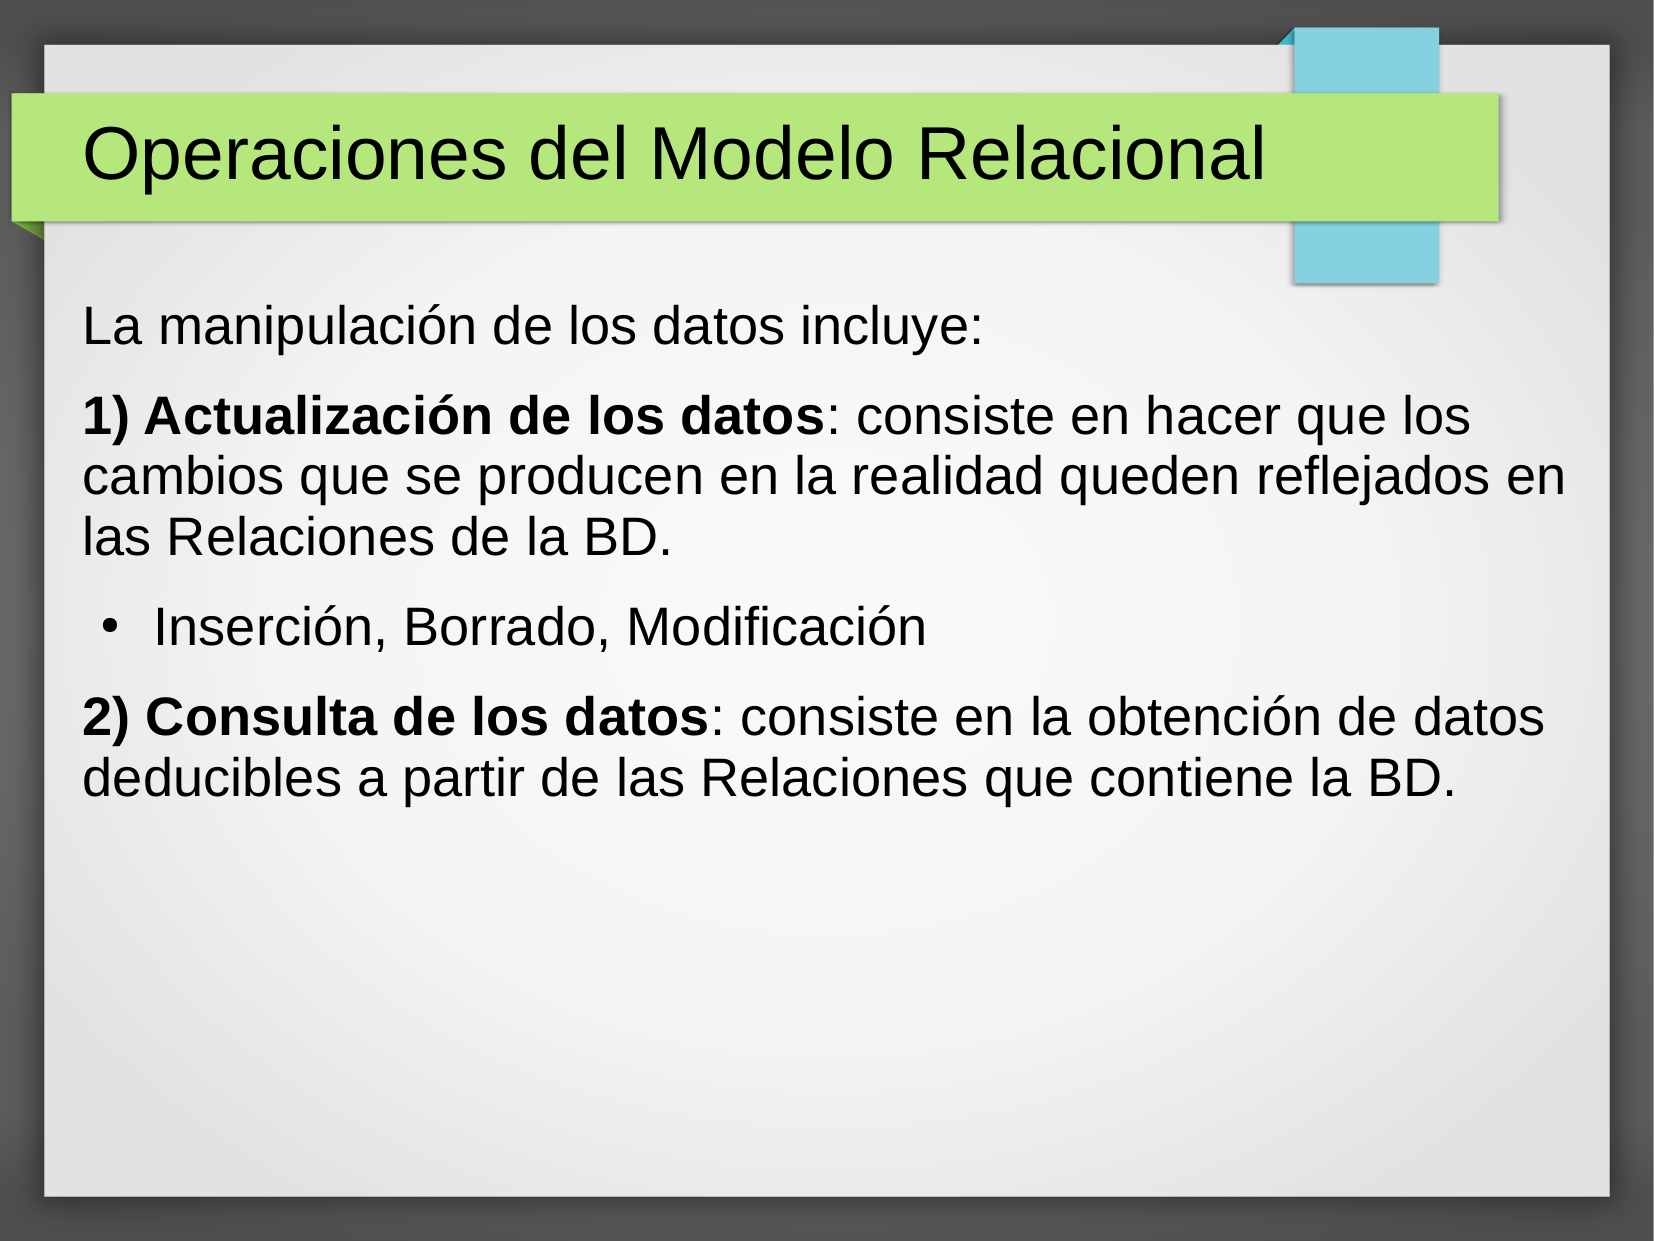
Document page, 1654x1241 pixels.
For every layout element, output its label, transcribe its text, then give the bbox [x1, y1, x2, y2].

picture [0, 0, 1654, 1241]
list La manipulación de los datos incluye: 1) Actualización de los datos: consiste en hacer que los cambios que se producen en la realidad queden reflejados en las Relaciones de la BD. Inserción, Borrado, Modificación 2) Consulta de los datos: consiste en la obtención de datos deducibles a partir de las Relaciones que contiene la BD. [82, 295, 1571, 1015]
title Operaciones del Modelo Relacional [82, 69, 1453, 238]
